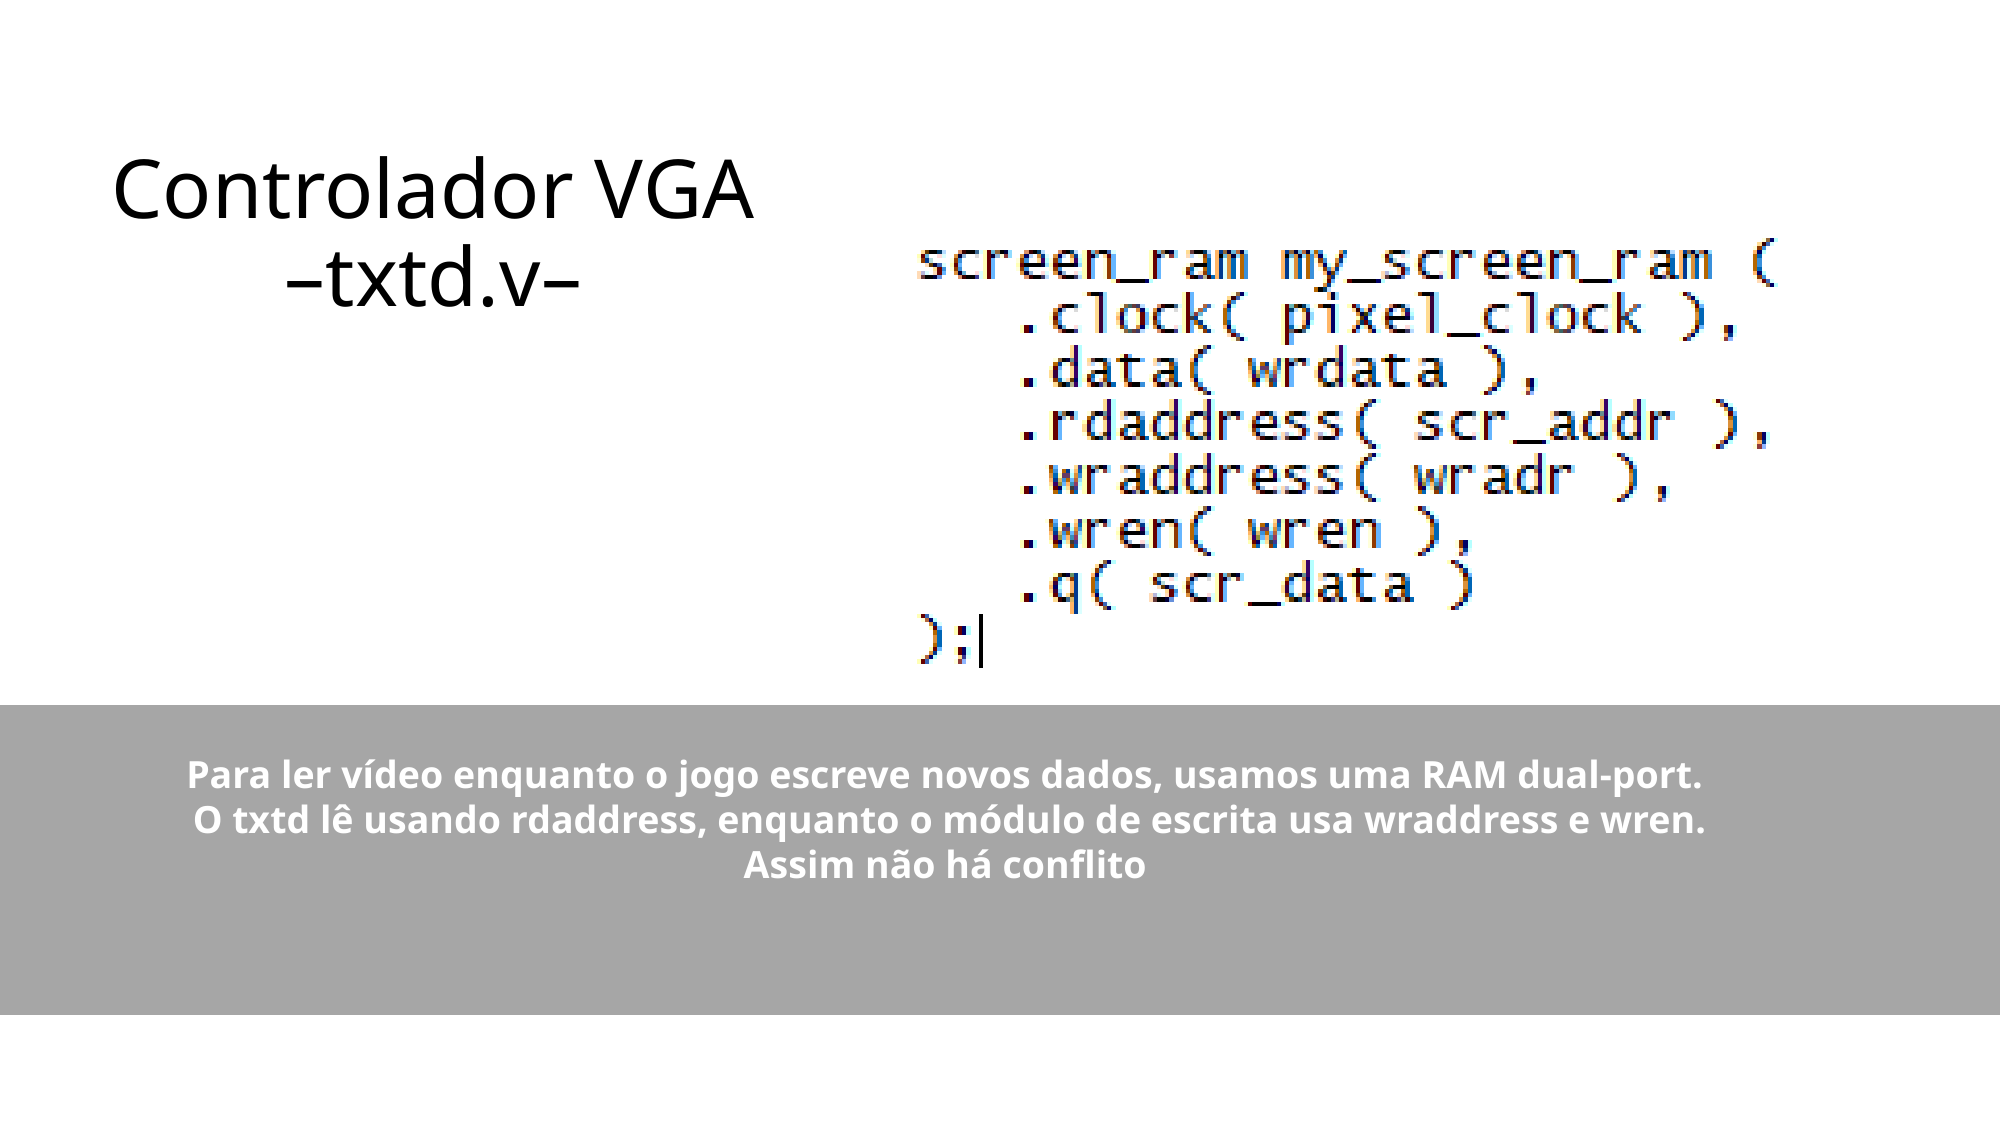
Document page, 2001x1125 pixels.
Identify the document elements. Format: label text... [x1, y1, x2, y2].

text_box Para ler vídeo enquanto o jogo escreve novos dados, usamos uma RAM dual-port. O txtd lê usando rdaddress, enquanto o módulo de escrita usa wraddress e wren. Assim não há conflito [147, 744, 1743, 896]
picture [880, 231, 1878, 693]
title Controlador VGA –txtd.v– [84, 108, 784, 364]
text_box [0, 705, 2000, 1015]
